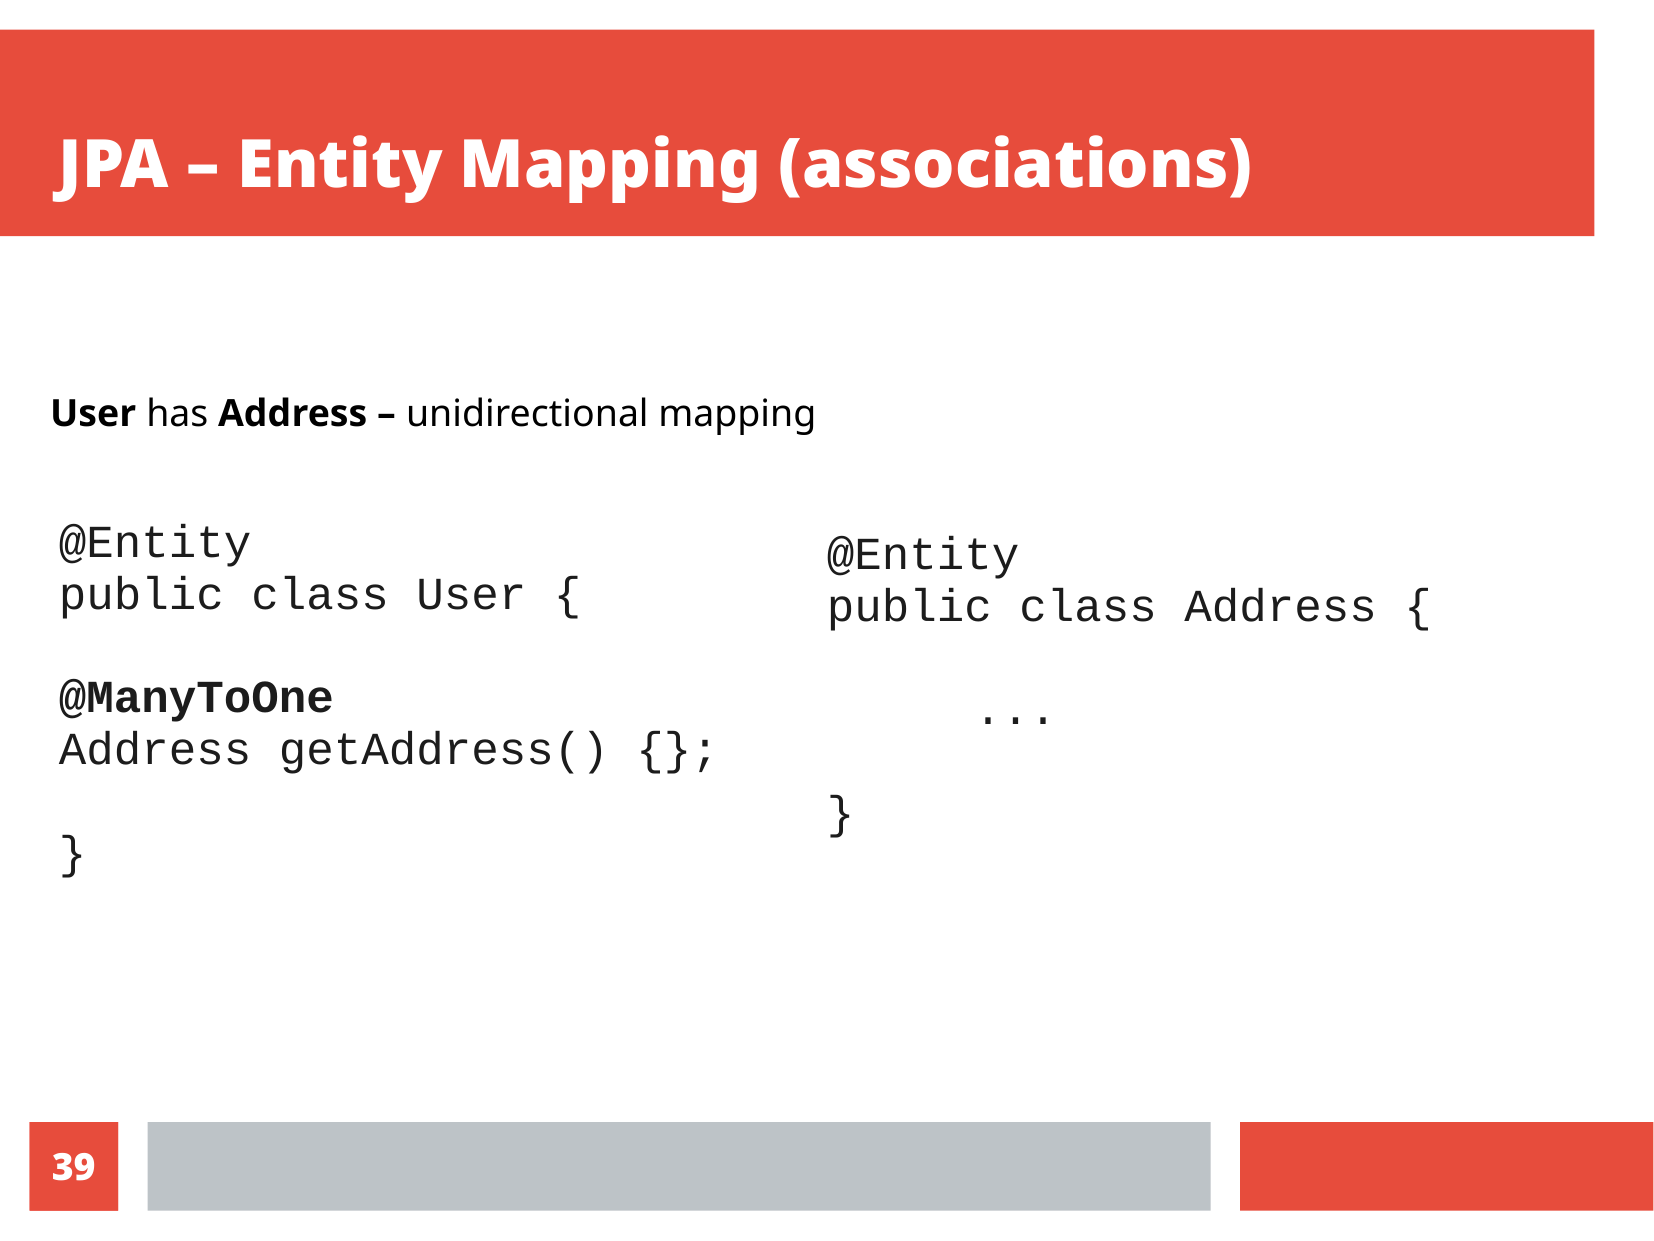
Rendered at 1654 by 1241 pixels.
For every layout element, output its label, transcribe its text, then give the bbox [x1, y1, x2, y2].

subtitle @Entity public class User { @ManyToOne Address getAddress() {}; } [59, 519, 815, 1016]
title JPA – Entity Mapping (associations) [59, 59, 1595, 207]
text_box @Entity public class Address { ... } [826, 531, 1583, 981]
text_box User has Address – unidirectional mapping [35, 378, 1595, 441]
